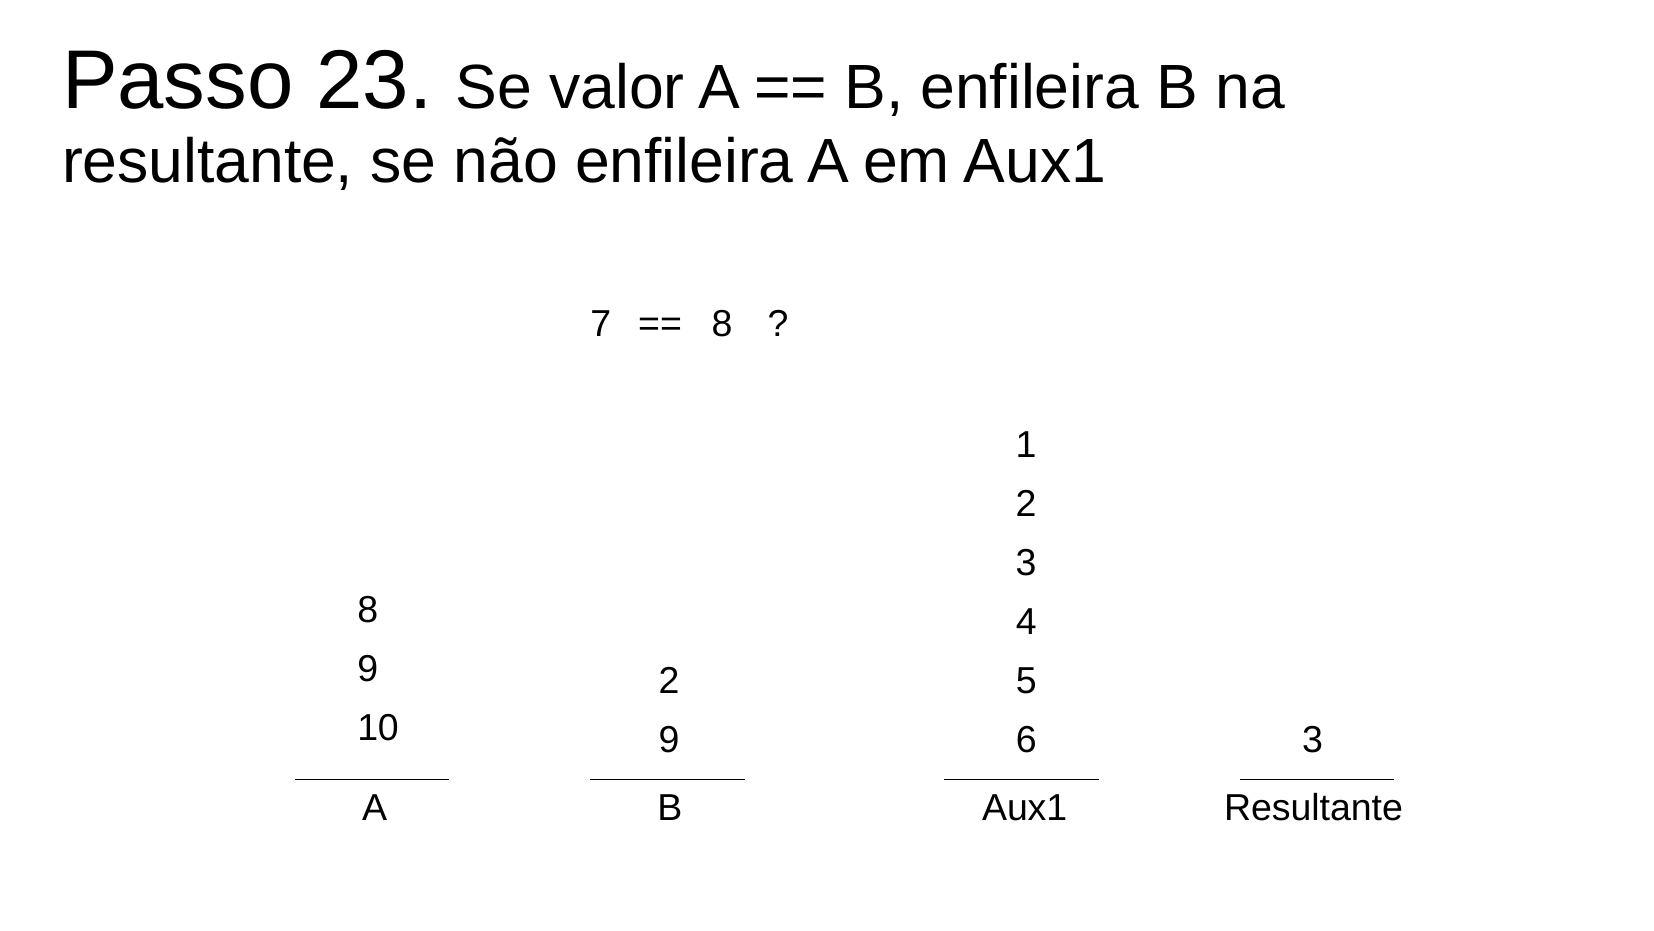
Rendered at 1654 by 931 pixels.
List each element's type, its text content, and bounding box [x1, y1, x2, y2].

text_box 9 [643, 710, 695, 768]
text_box ? [752, 295, 804, 353]
text_box A [347, 779, 508, 837]
text_box 9 [342, 640, 393, 697]
text_box 1 [1000, 415, 1052, 473]
text_box 2 [1000, 474, 1052, 532]
text_box 3 [1000, 533, 1052, 591]
text_box Aux1 [967, 780, 1083, 837]
text_box 4 [1000, 592, 1052, 650]
text_box 8 [342, 580, 393, 638]
text_box B [642, 780, 698, 837]
text_box Resultante [1209, 779, 1418, 837]
text_box 2 [643, 651, 695, 709]
text_box 8 [698, 295, 748, 353]
text_box 3 [1287, 710, 1338, 768]
text_box 5 [1001, 651, 1052, 709]
text_box 6 [1001, 710, 1052, 768]
text_box Passo 23. Se valor A == B, enfileira B na resultante, se não enfileira A em Aux1 [47, 25, 1607, 274]
text_box == [623, 295, 698, 353]
text_box 7 [575, 295, 623, 353]
text_box 10 [342, 699, 426, 756]
